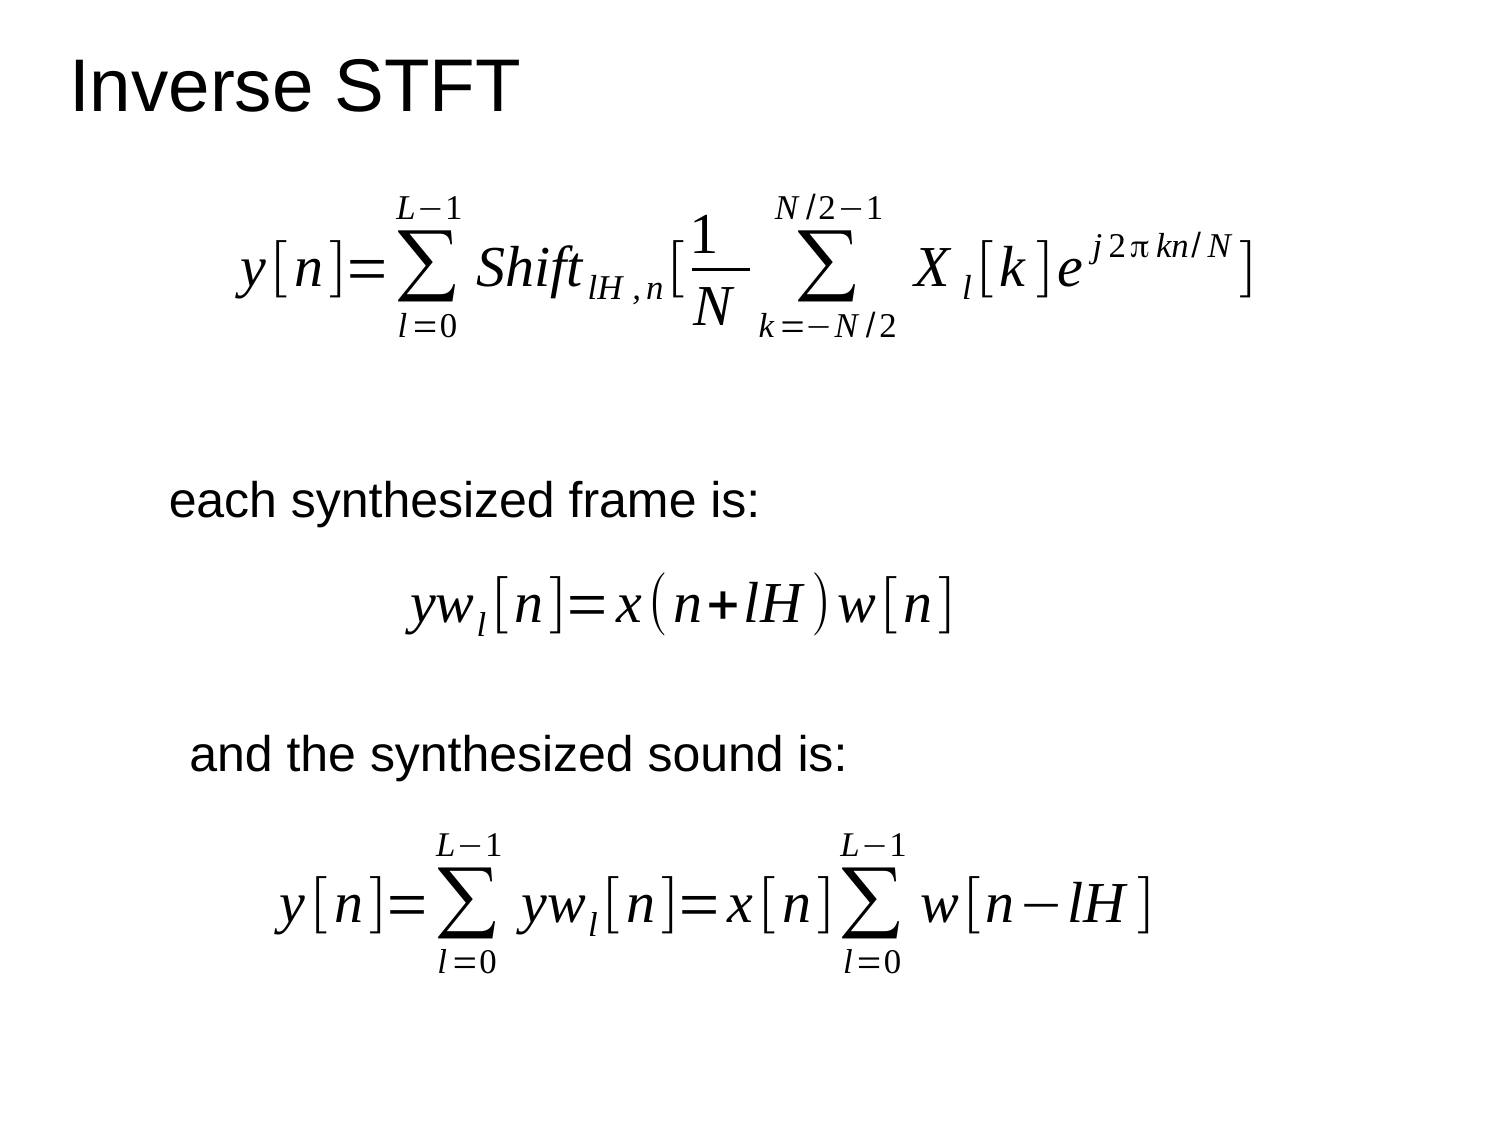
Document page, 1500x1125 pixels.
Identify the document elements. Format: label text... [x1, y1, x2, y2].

text_box and the synthesized sound is: [174, 710, 863, 789]
chart [266, 825, 1159, 982]
chart [226, 188, 1262, 345]
text_box each synthesized frame is: [153, 456, 776, 536]
chart [396, 570, 961, 645]
title Inverse STFT [69, 0, 1420, 180]
